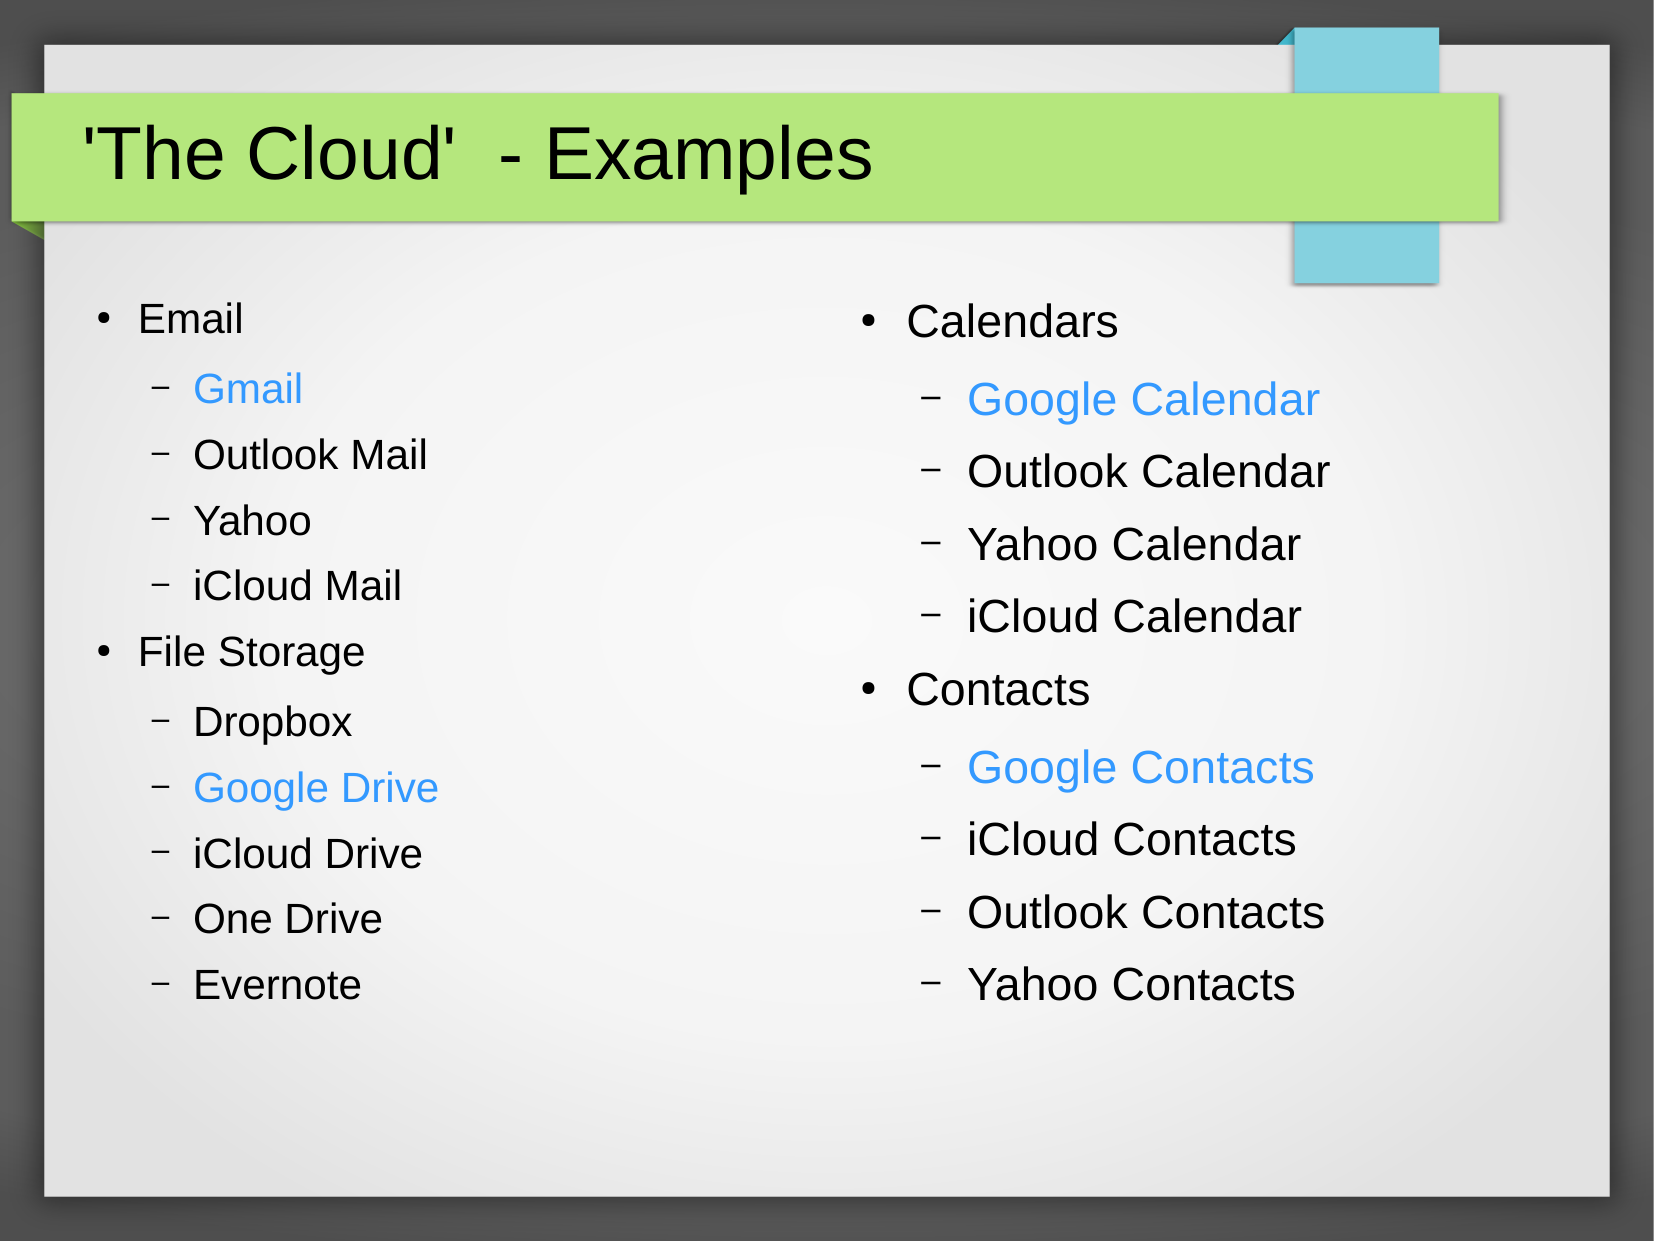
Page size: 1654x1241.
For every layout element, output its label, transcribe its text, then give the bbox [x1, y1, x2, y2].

title 'The Cloud' - Examples [82, 94, 1264, 213]
list Calendars Google Calendar Outlook Calendar Yahoo Calendar iCloud Calendar Contacts Google Contacts iCloud Contacts Outlook Contacts Yahoo Contacts [845, 295, 1572, 1015]
picture [0, 0, 1654, 1241]
list Email Gmail Outlook Mail Yahoo iCloud Mail File Storage Dropbox Google Drive iCloud Drive One Drive Evernote [82, 295, 809, 1015]
